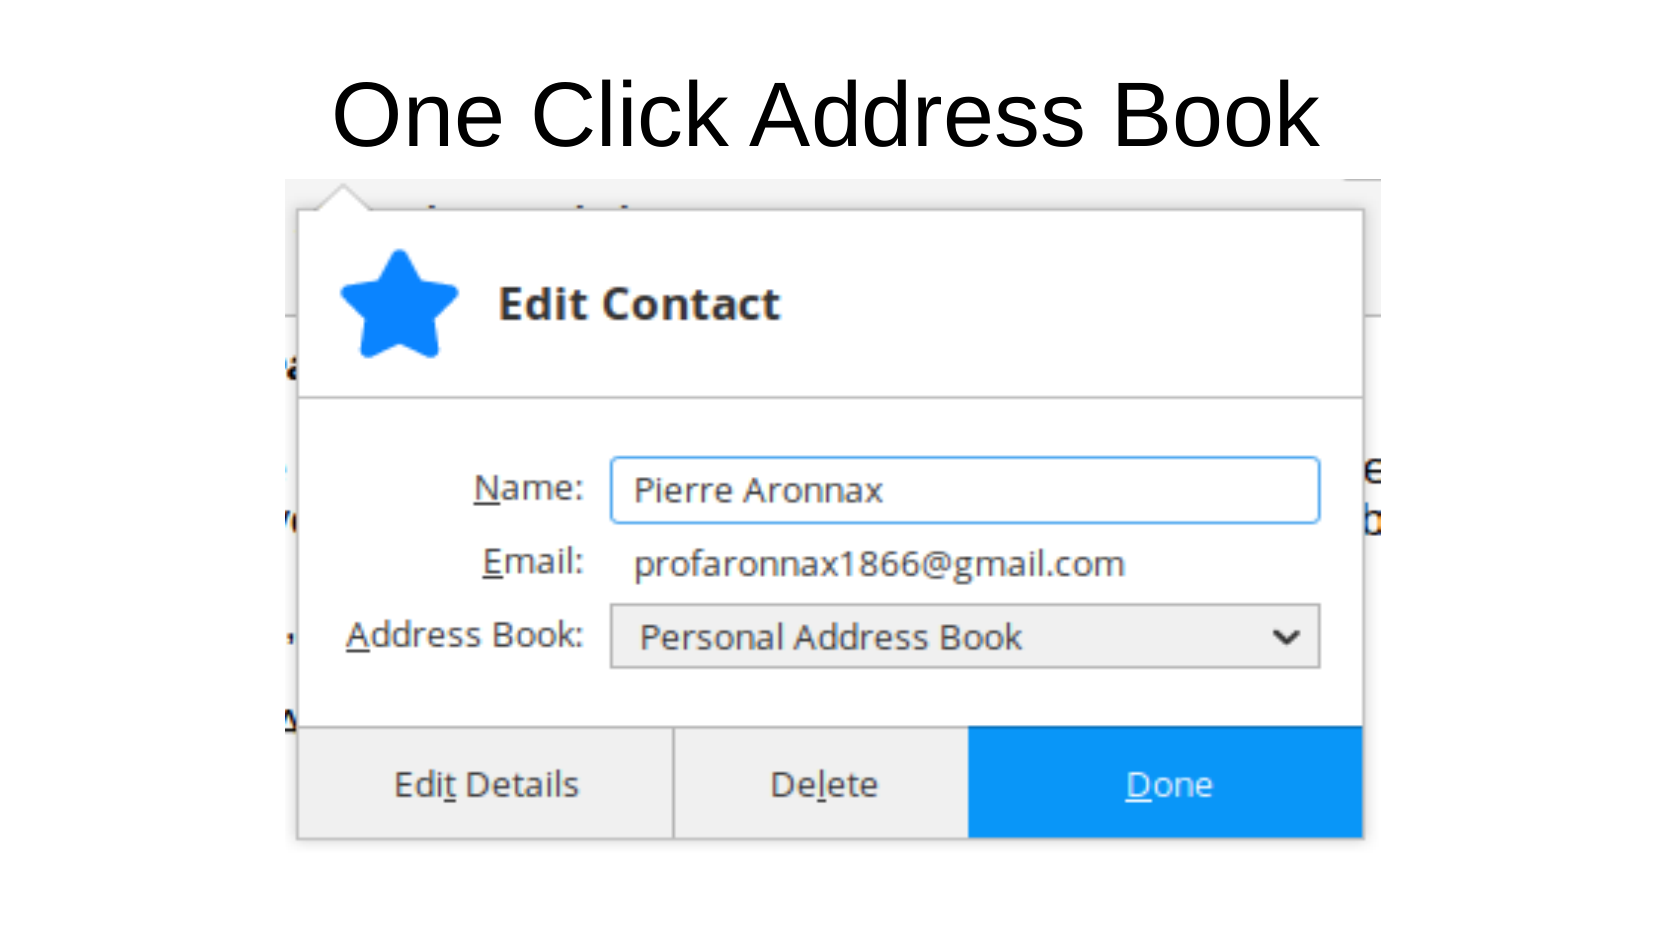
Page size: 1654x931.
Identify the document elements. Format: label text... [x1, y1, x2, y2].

picture [285, 179, 1381, 863]
title One Click Address Book [82, 37, 1571, 193]
